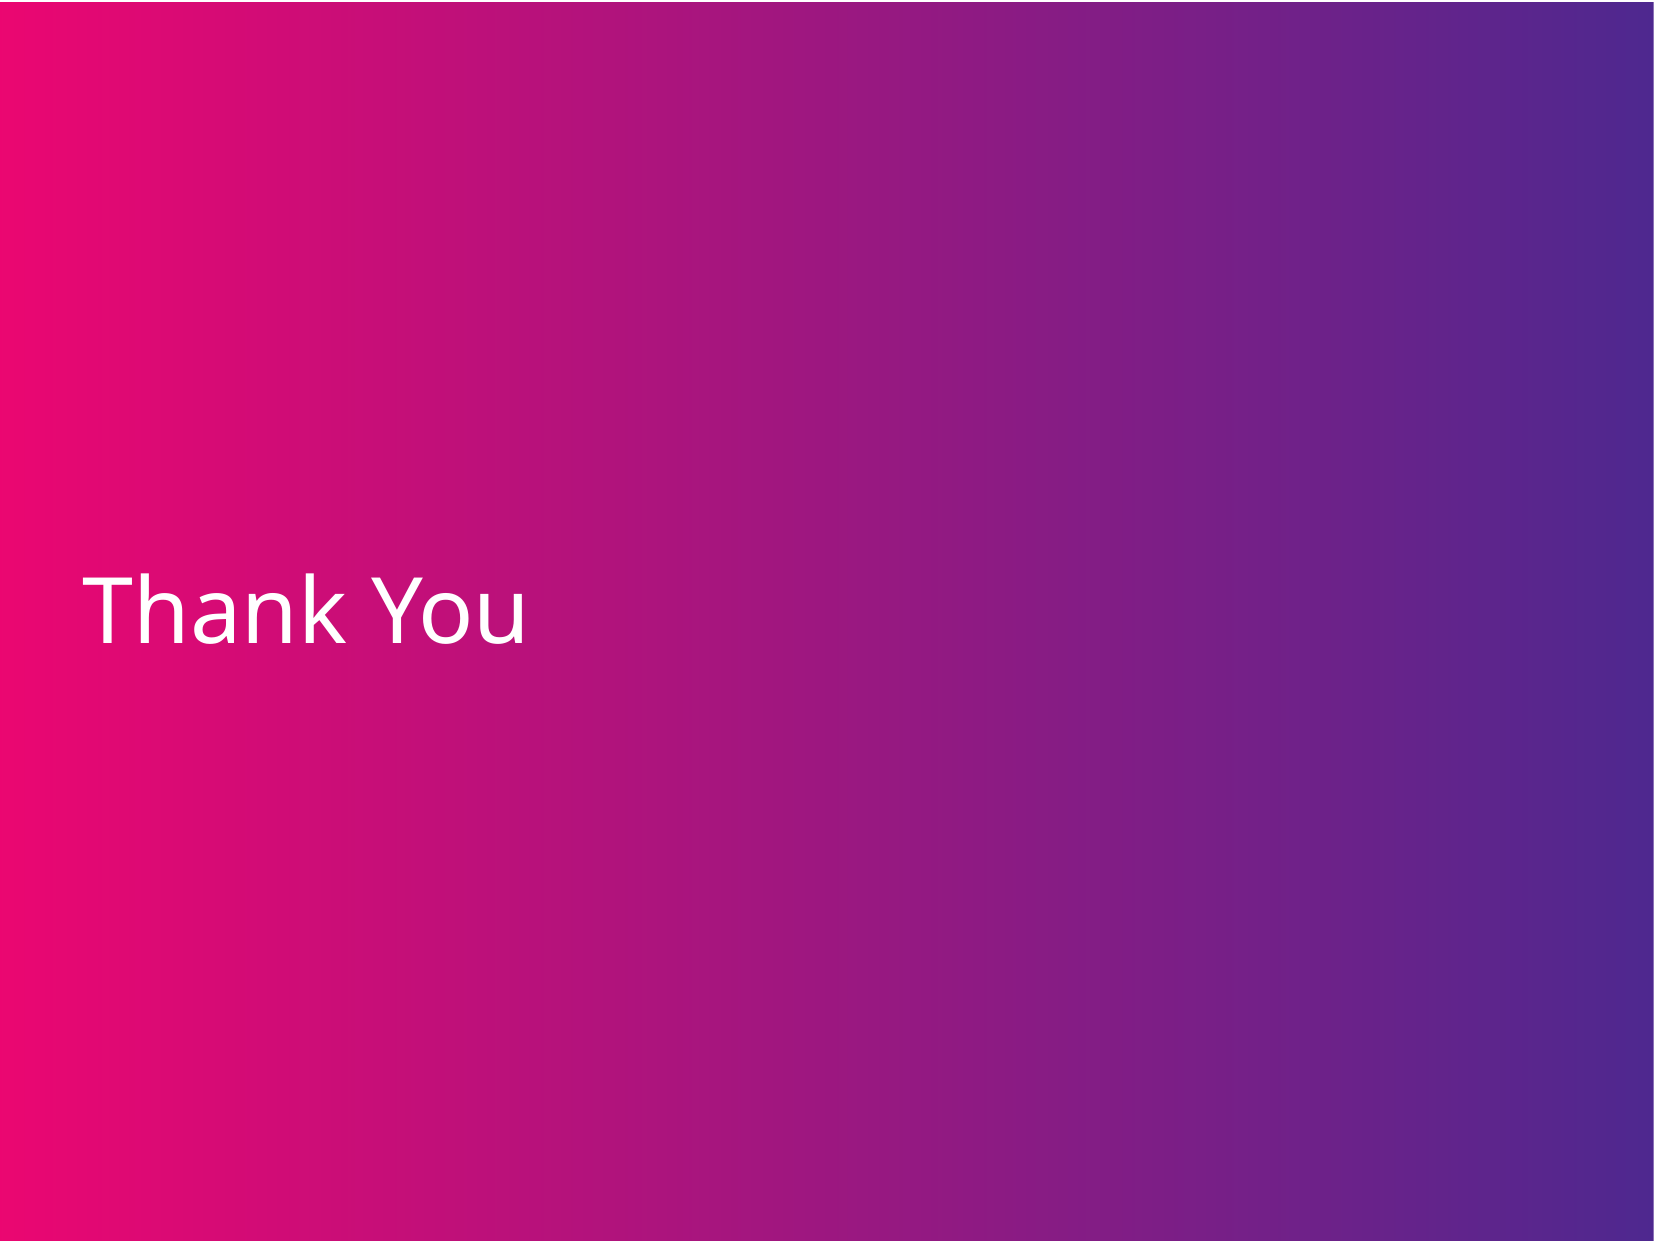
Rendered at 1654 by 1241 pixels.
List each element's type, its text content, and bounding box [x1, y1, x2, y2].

picture [0, 2, 1654, 1241]
title Thank You [82, 504, 1571, 712]
